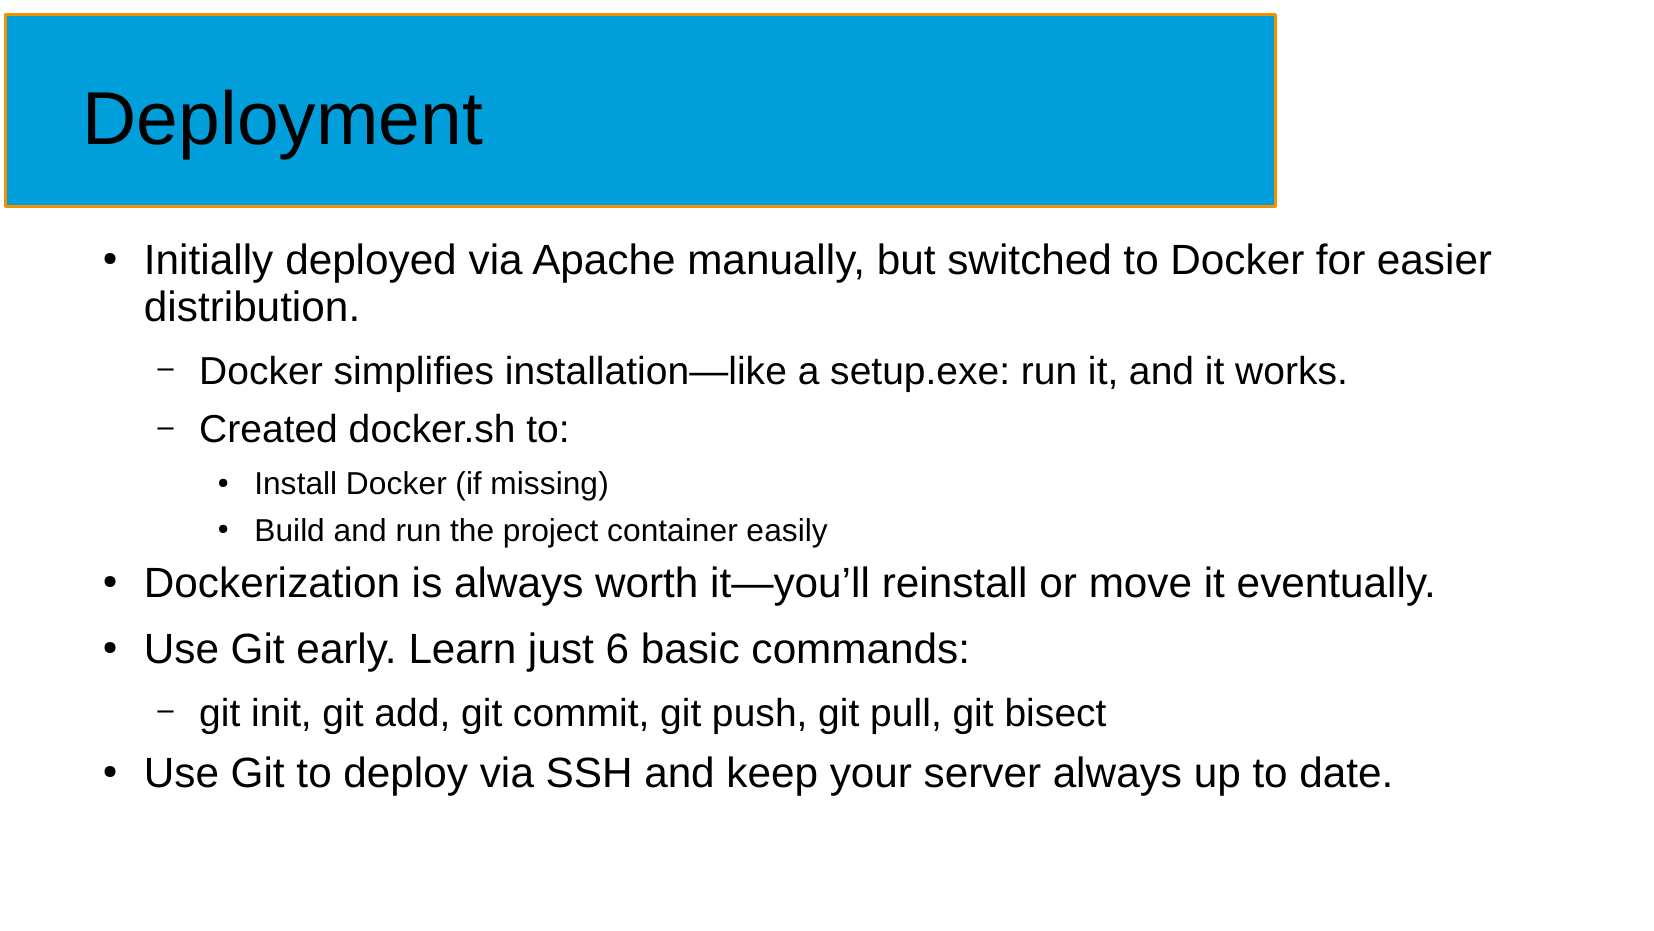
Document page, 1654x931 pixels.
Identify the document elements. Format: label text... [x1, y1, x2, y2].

title Deployment [82, 44, 1235, 192]
list Initially deployed via Apache manually, but switched to Docker for easier distribution. Docker simplifies installation—like a setup.exe: run it, and it works. Created docker.sh to: Install Docker (if missing) Build and run the project container easily Dockerization is always worth it—you’ll reinstall or move it eventually. Use Git early. Learn just 6 basic commands: git init, git add, git commit, git push, git pull, git bisect Use Git to deploy via SSH and keep your server always up to date. [88, 236, 1565, 798]
